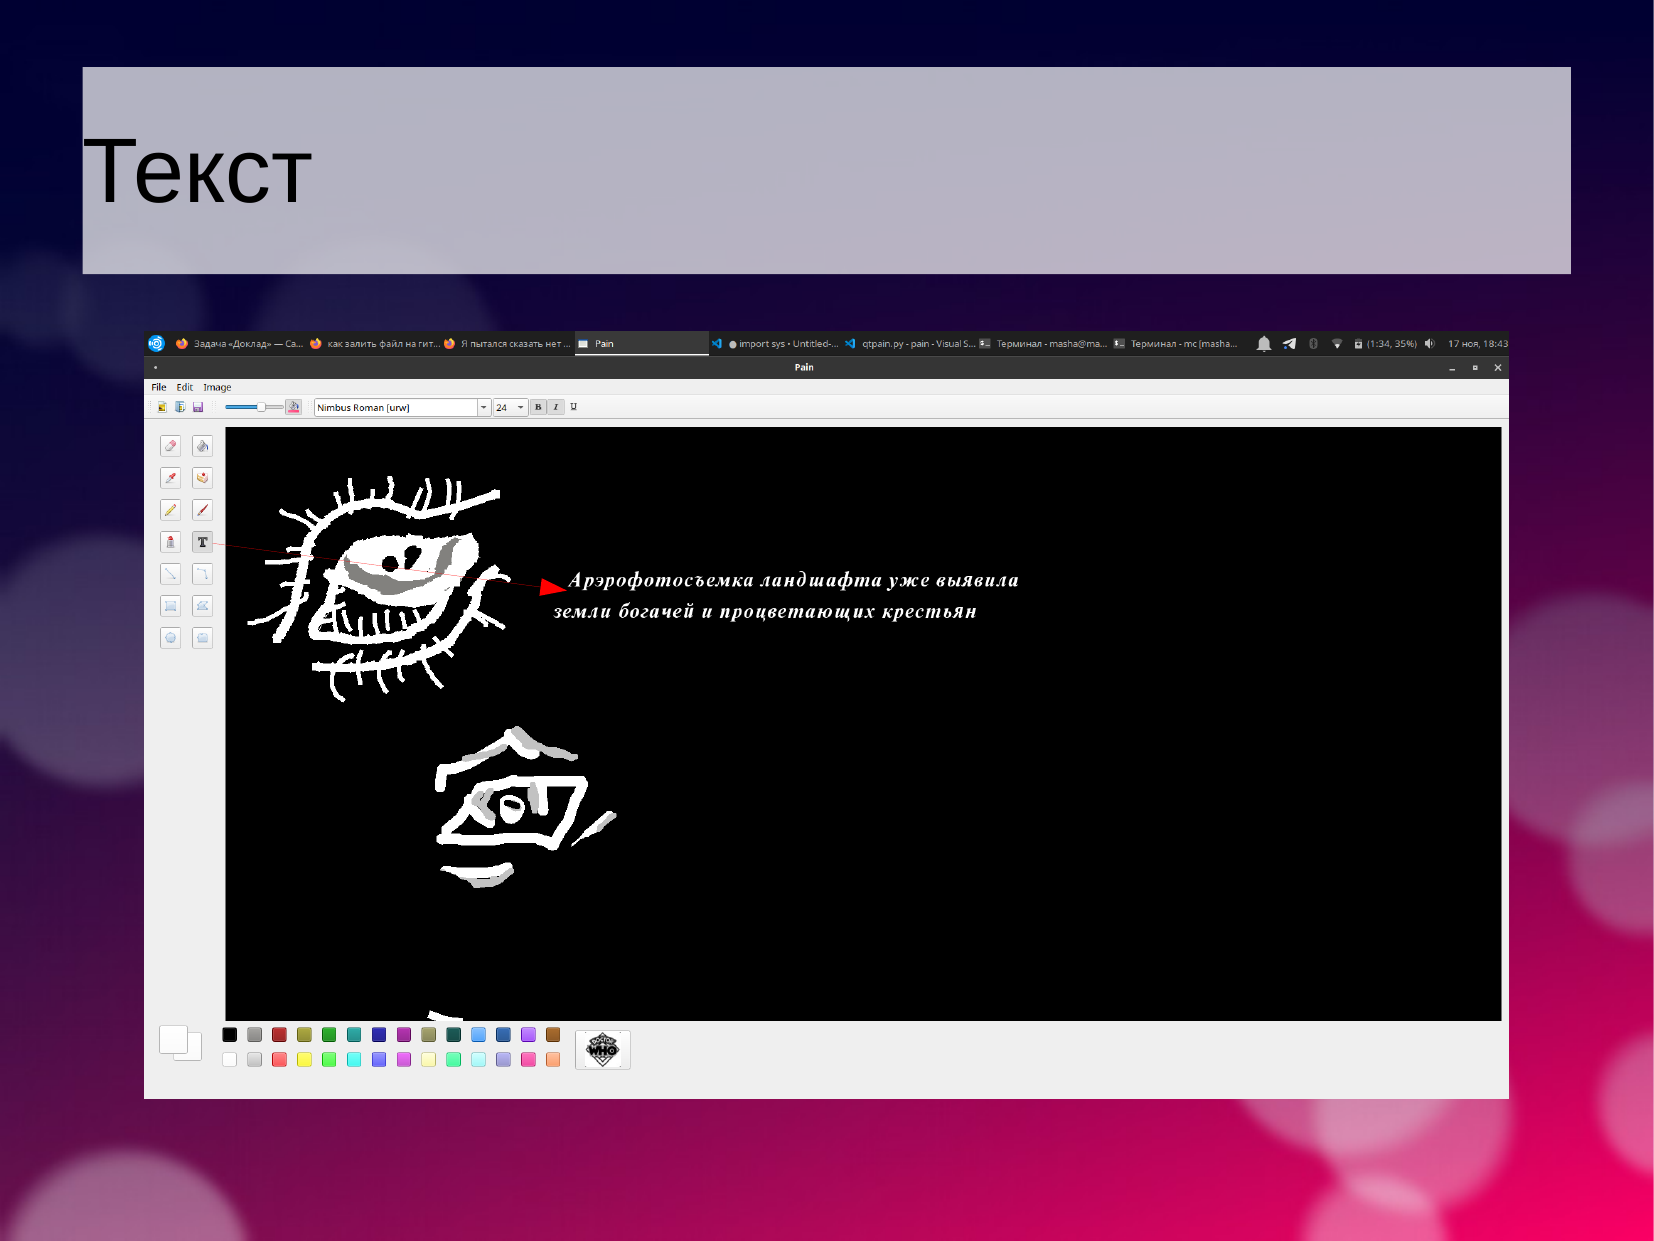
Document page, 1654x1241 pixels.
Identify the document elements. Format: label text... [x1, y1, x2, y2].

title Текст [82, 67, 1571, 275]
picture [0, 0, 1654, 1241]
